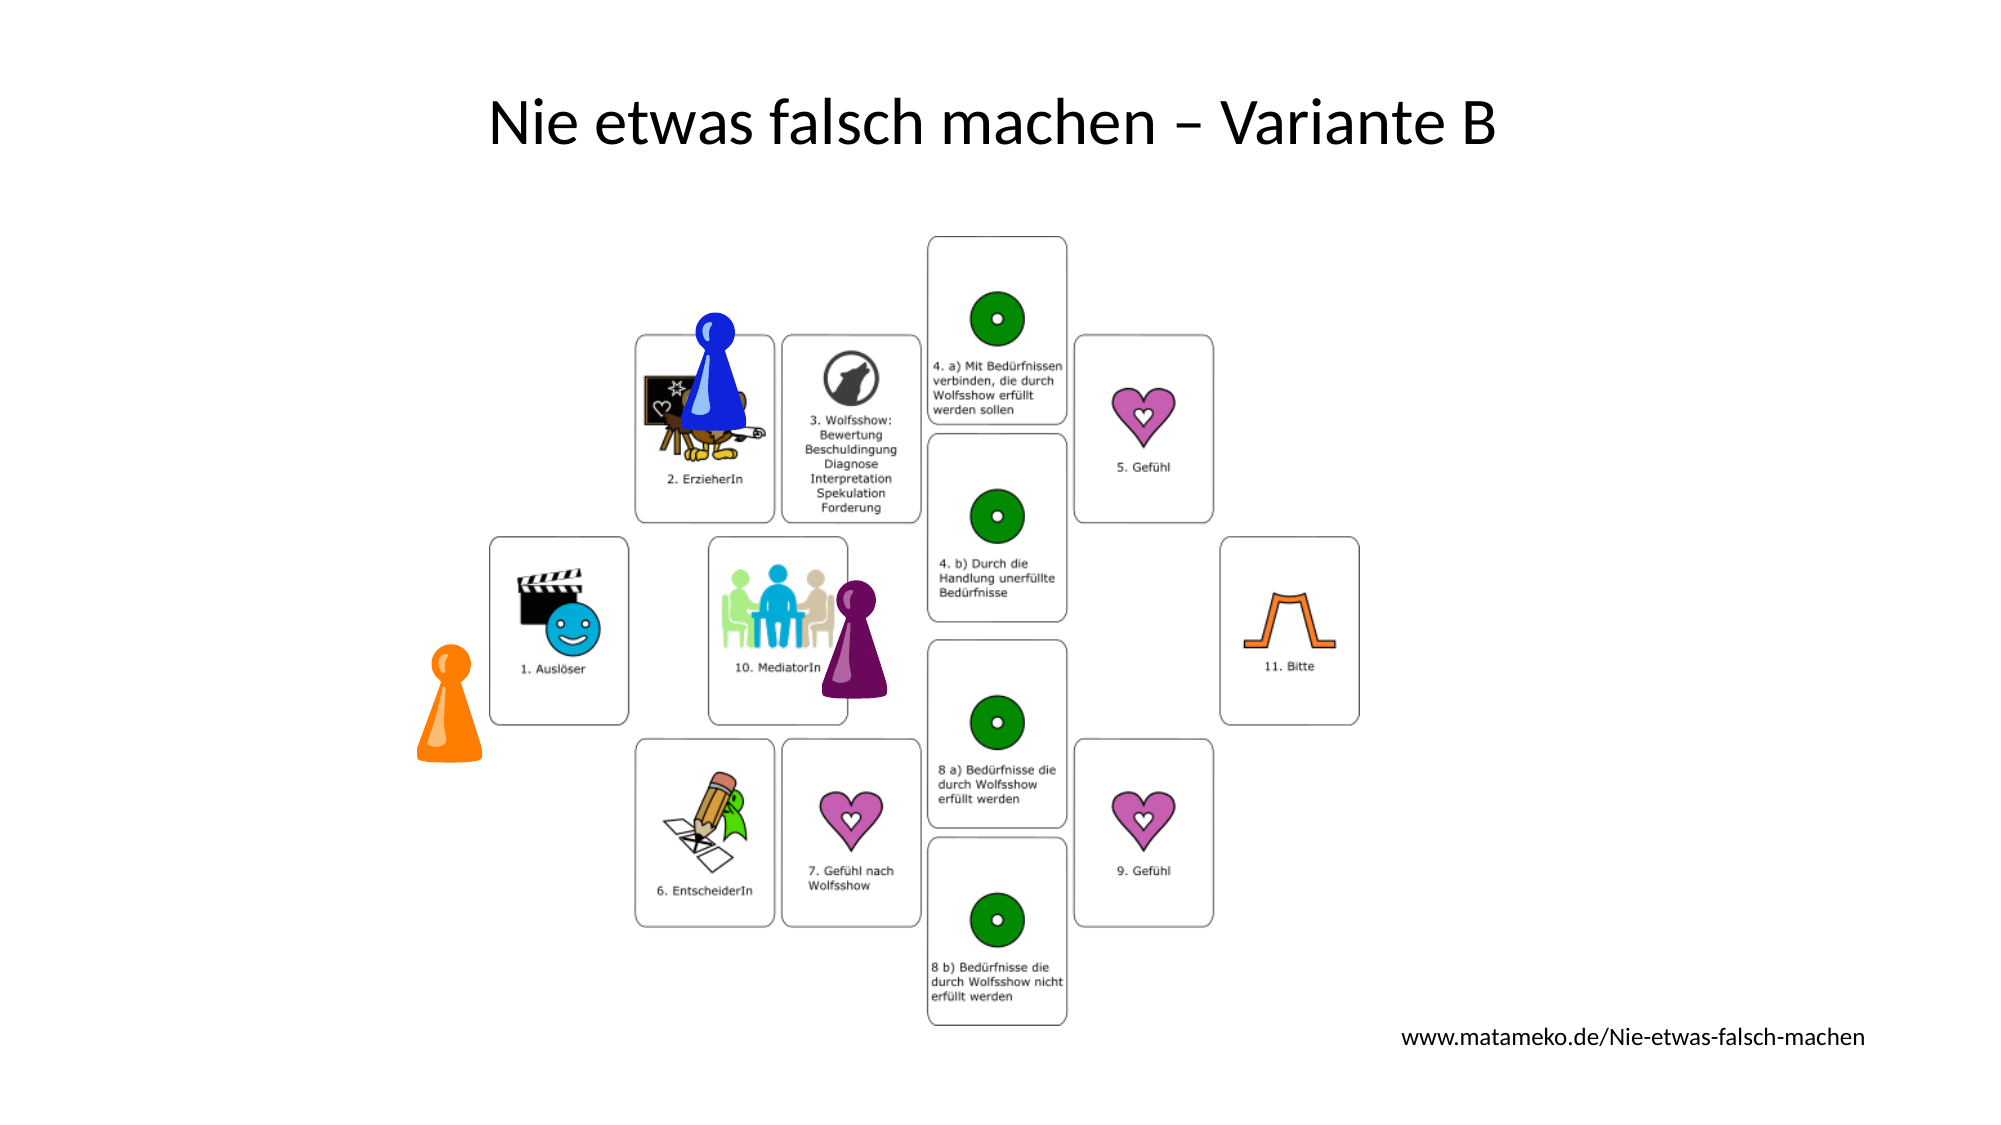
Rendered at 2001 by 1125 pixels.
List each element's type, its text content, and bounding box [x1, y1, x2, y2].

text_box [417, 644, 483, 763]
text_box www.matameko.de/Nie-etwas-falsch-machen [1386, 1013, 1882, 1058]
picture [489, 236, 1360, 1026]
text_box [681, 312, 747, 431]
text_box Nie etwas falsch machen – Variante B [473, 70, 1563, 167]
text_box [822, 580, 888, 699]
